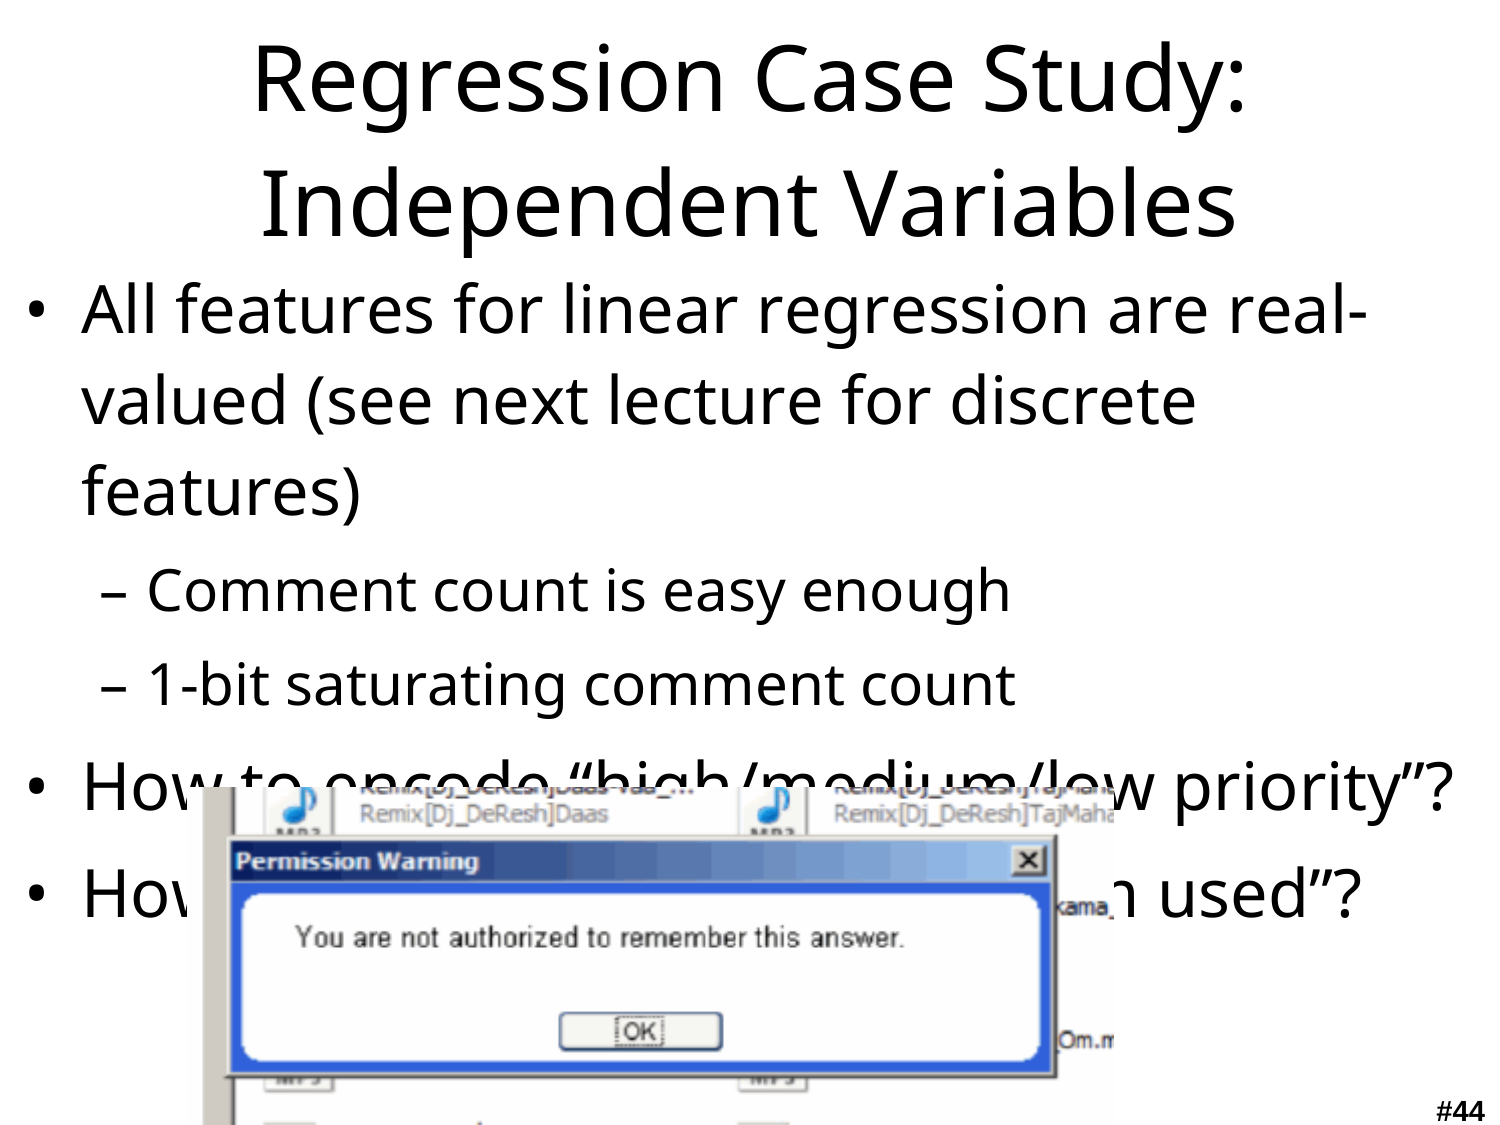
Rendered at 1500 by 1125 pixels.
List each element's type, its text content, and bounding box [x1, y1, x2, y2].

picture [187, 787, 1114, 1125]
title Regression Case Study: Independent Variables [24, 32, 1476, 246]
list All features for linear regression are real-valued (see next lecture for discrete features) Comment count is easy enough 1-bit saturating comment count How to encode “high/medium/low priority”? How to encode “operating system used”? [24, 262, 1476, 1006]
